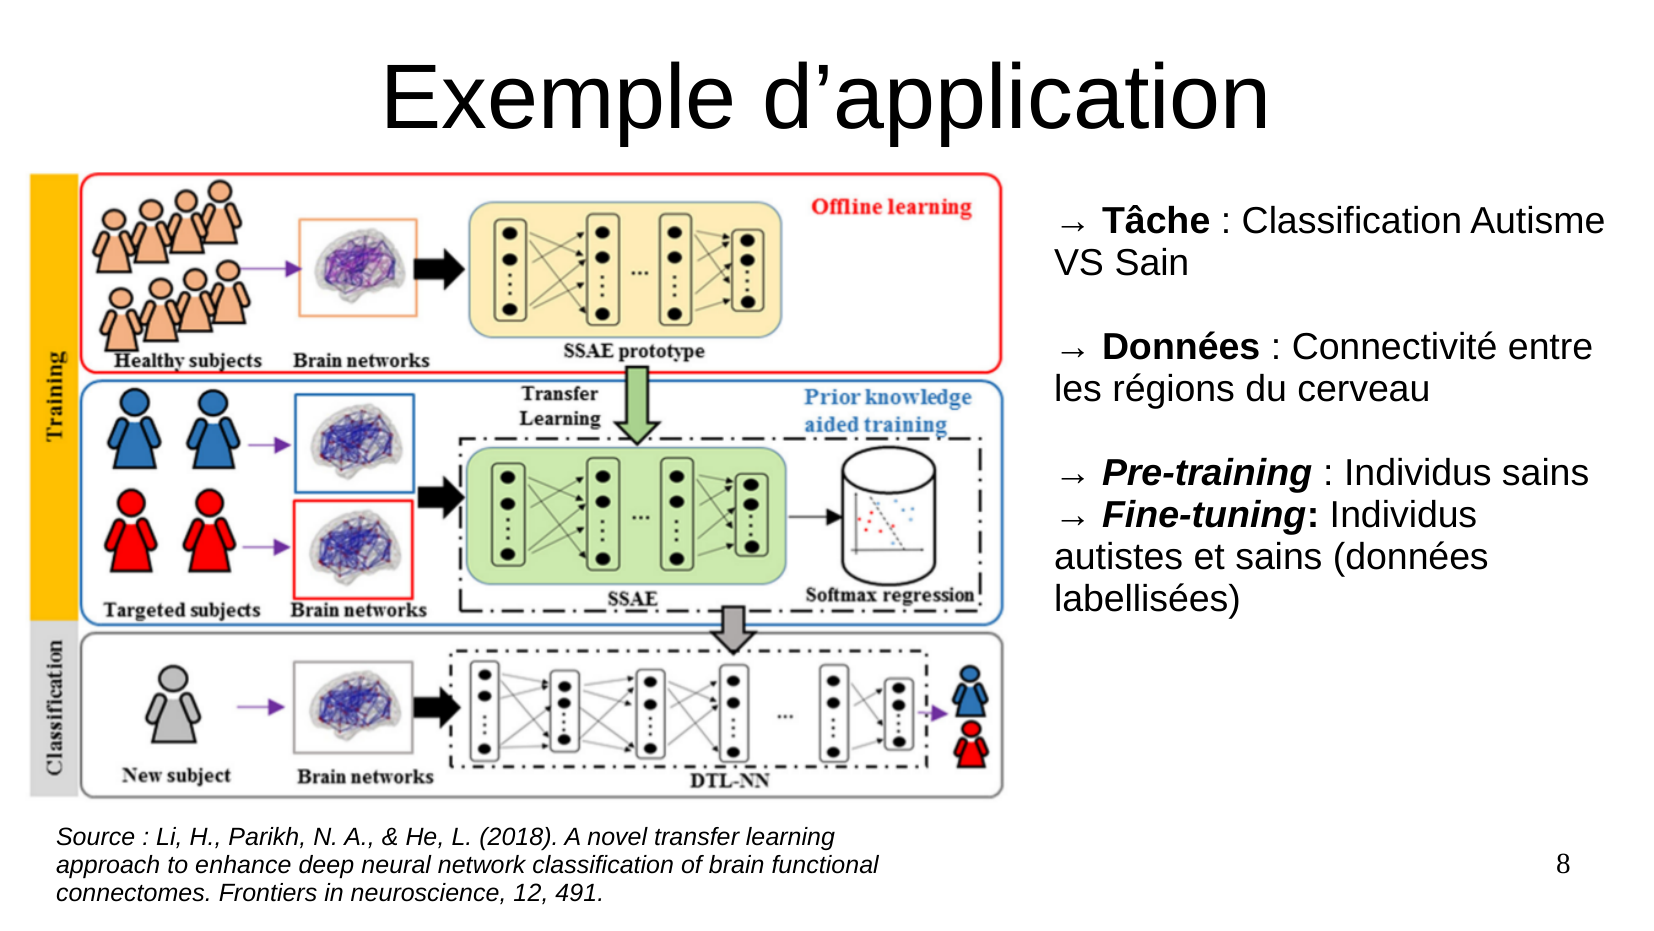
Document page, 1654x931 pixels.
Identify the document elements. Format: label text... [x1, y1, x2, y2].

picture [16, 171, 1022, 810]
text_box Source : Li, H., Parikh, N. A., & He, L. (2018). A novel transfer learning approach to enhance deep neural network classification of brain functional connectomes. Frontiers in neuroscience, 12, 491. [41, 815, 957, 914]
title Exemple d’application [82, 19, 1571, 175]
text_box → Tâche : Classification Autisme VS Sain → Données : Connectivité entre les régions du cerveau → Pre-training : Individus sains → Fine-tuning: Individus autistes et sains (données labellisées) [1039, 192, 1630, 628]
